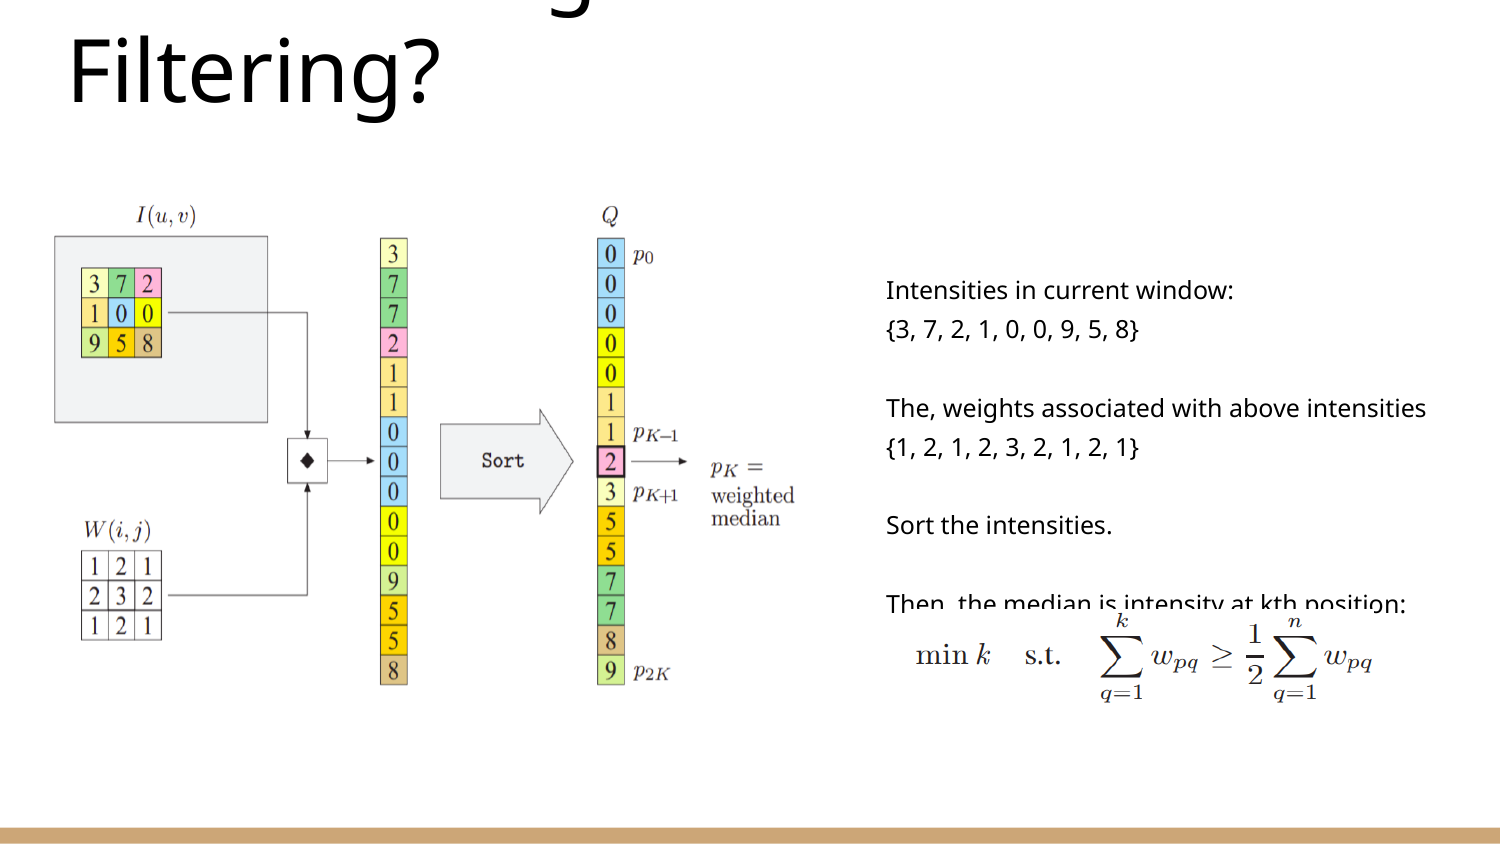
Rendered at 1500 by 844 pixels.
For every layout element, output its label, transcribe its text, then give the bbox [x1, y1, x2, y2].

picture [43, 196, 795, 688]
title What is Weighted Median Filtering? [51, 13, 1449, 135]
list Intensities in current window: {3, 7, 2, 1, 0, 0, 9, 5, 8} The, weights associated with above intensities {1, 2, 1, 2, 3, 2, 1, 2, 1} Sort the intensities. Then, the median is intensity at kth position: [871, 216, 1449, 717]
picture [910, 609, 1374, 708]
